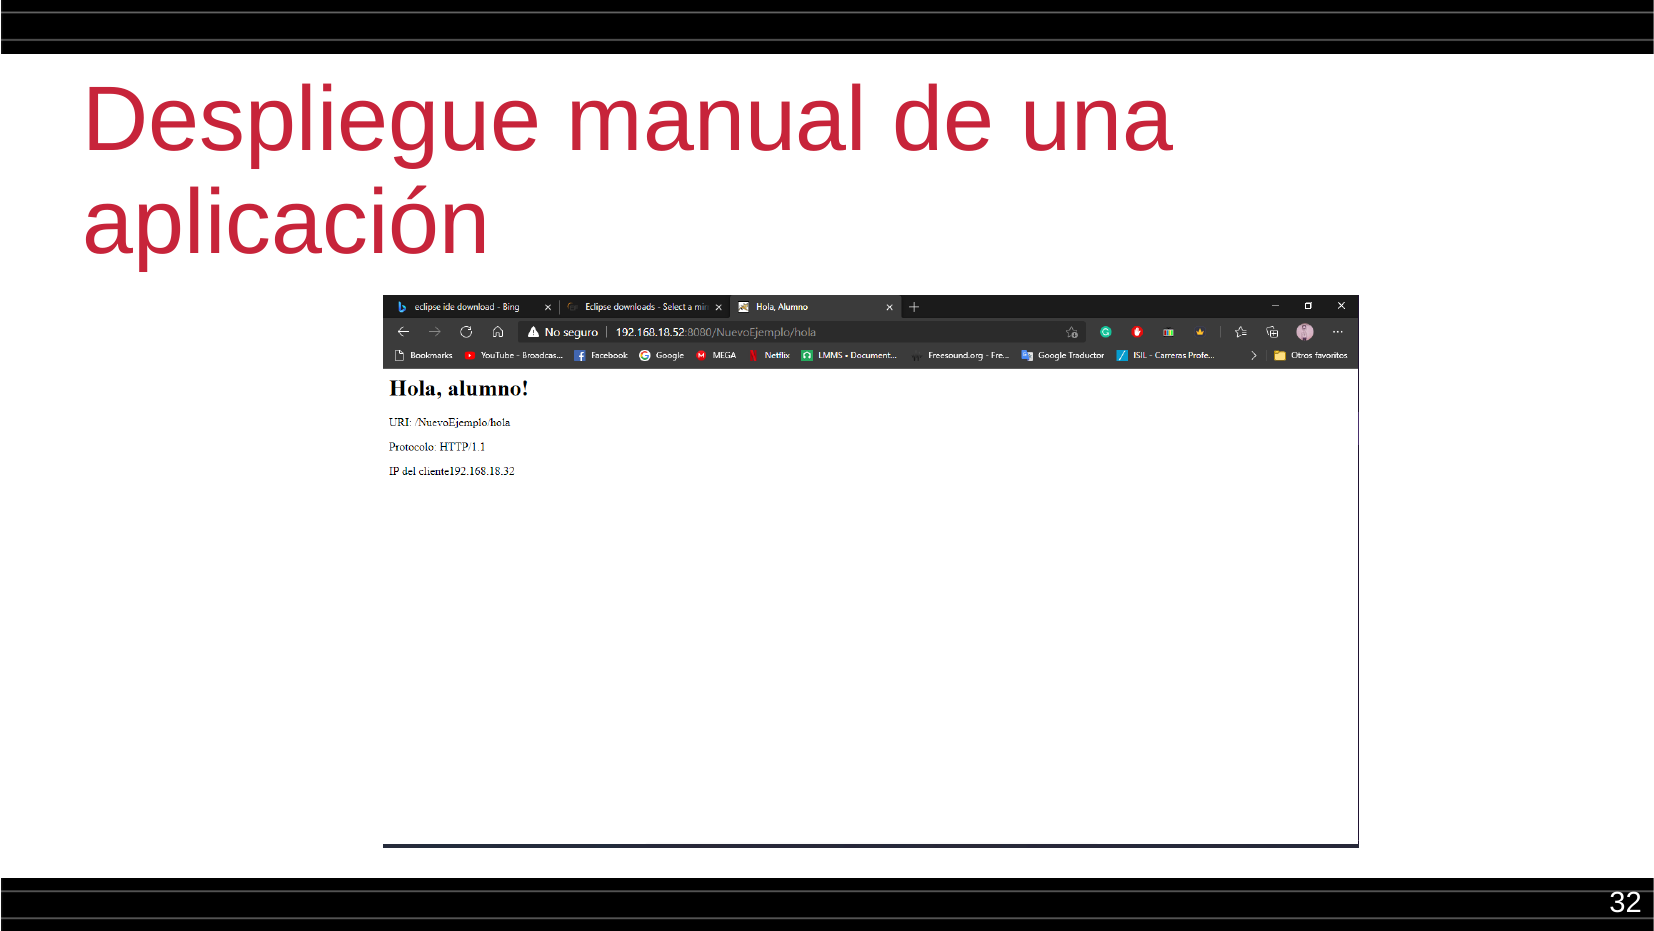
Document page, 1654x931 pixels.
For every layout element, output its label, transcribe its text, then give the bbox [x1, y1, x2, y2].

title Despliegue manual de una aplicación [82, 67, 1571, 273]
picture [383, 295, 1359, 848]
picture [1, 878, 1654, 931]
picture [1, 0, 1654, 54]
